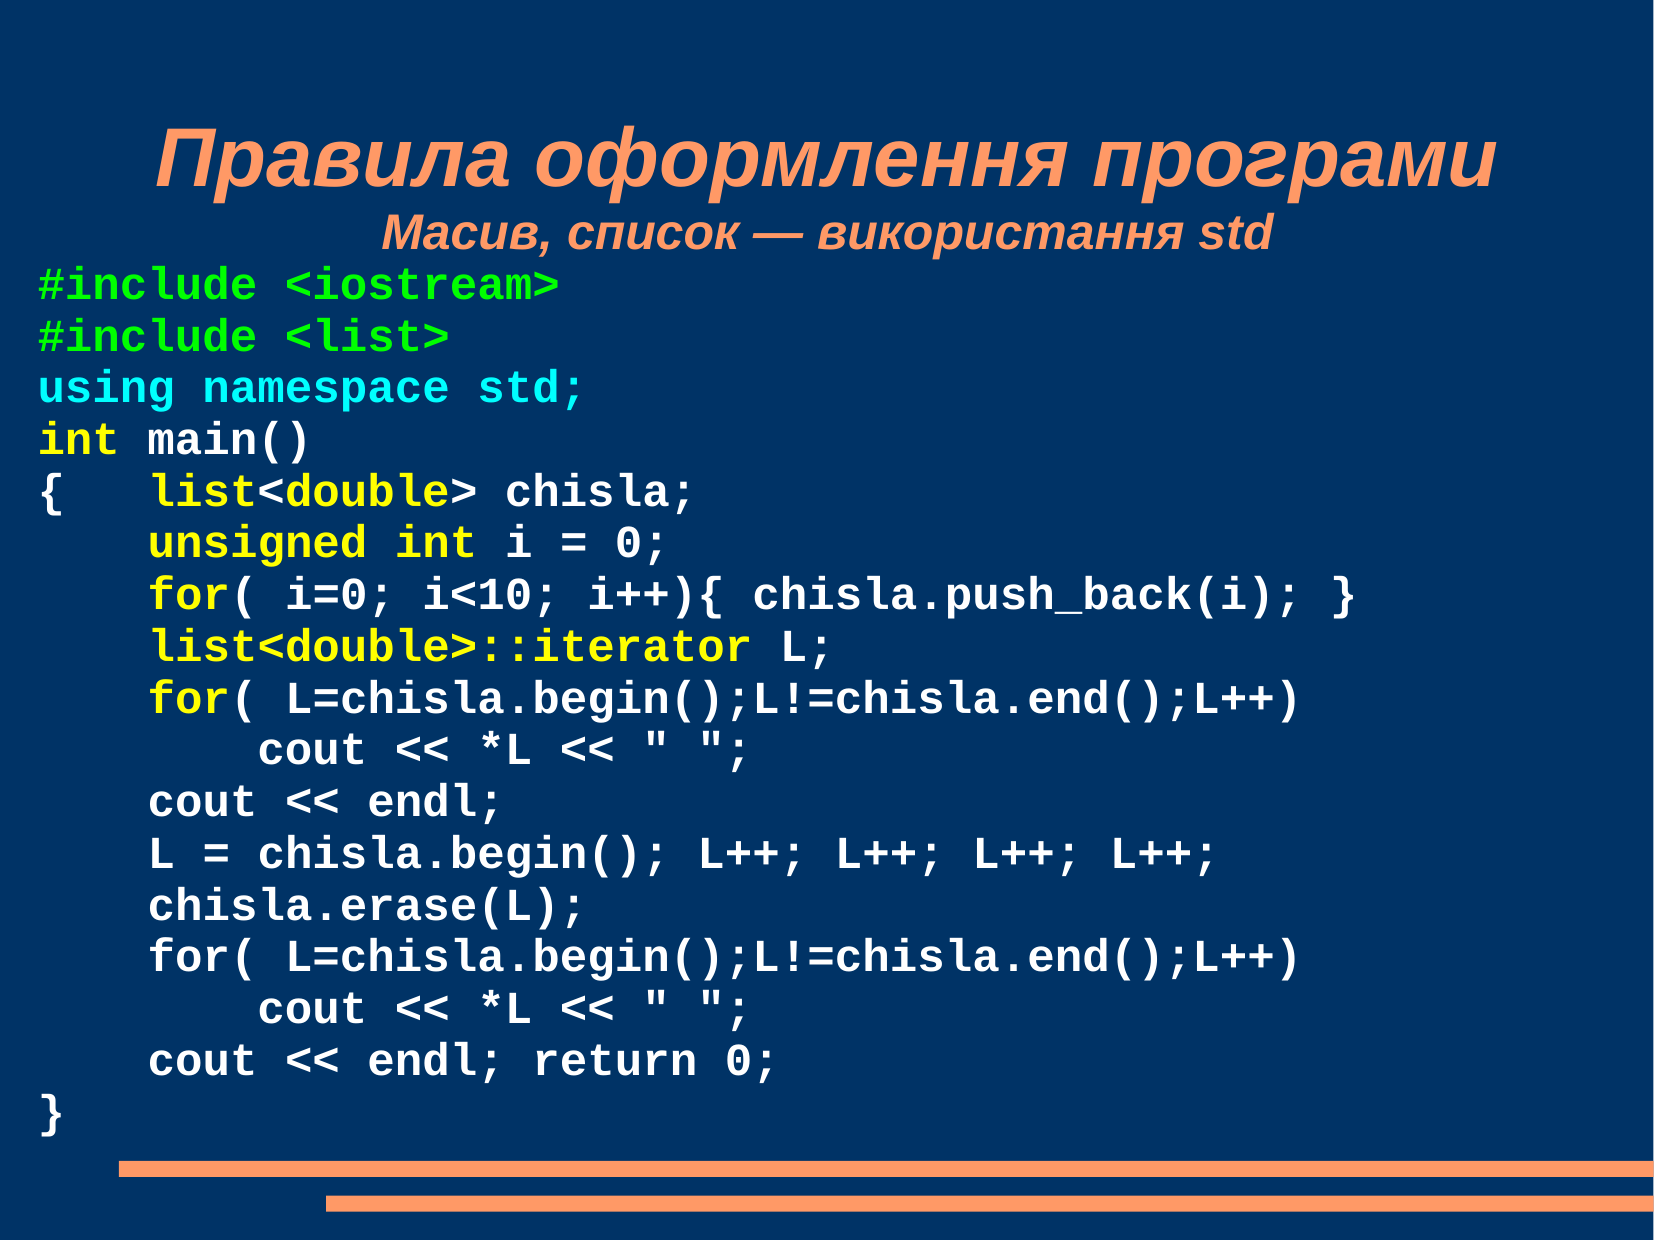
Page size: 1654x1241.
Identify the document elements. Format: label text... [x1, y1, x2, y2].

title Правила оформлення програми Масив, список — використання std [121, 46, 1534, 261]
list #include <iostream> #include <list> using namespace std; int main() { list<double> chisla; unsigned int i = 0; for( i=0; i<10; i++){ chisla.push_back(i); } list<double>::iterator L; for( L=chisla.begin();L!=chisla.end();L++) cout << *L << " "; cout << endl; L = chisla.begin(); L++; L++; L++; L++; chisla.erase(L); for( L=chisla.begin();L!=chisla.end();L++) cout << *L << " "; cout << endl; return 0; } [0, 261, 1654, 1141]
